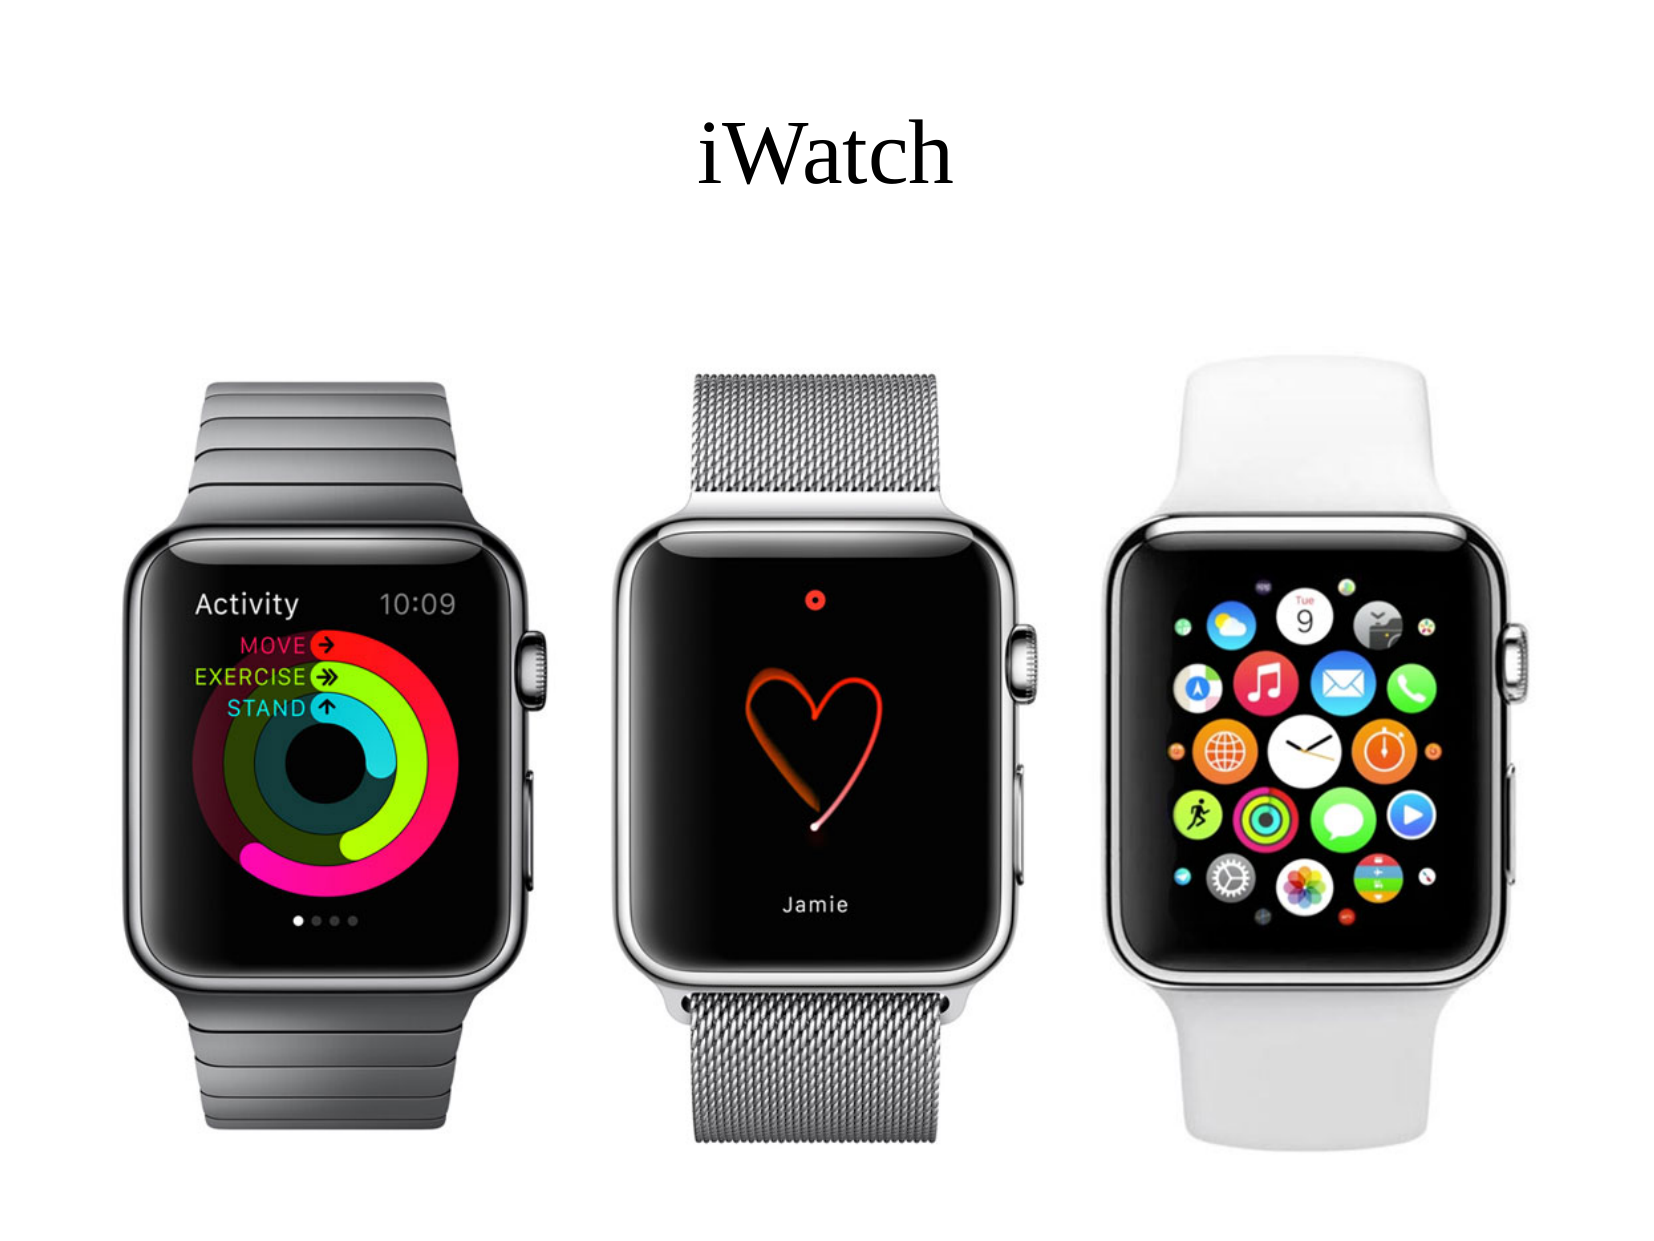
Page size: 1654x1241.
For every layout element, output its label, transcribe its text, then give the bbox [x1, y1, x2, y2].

title iWatch [82, 49, 1571, 257]
picture [27, 304, 1620, 1216]
